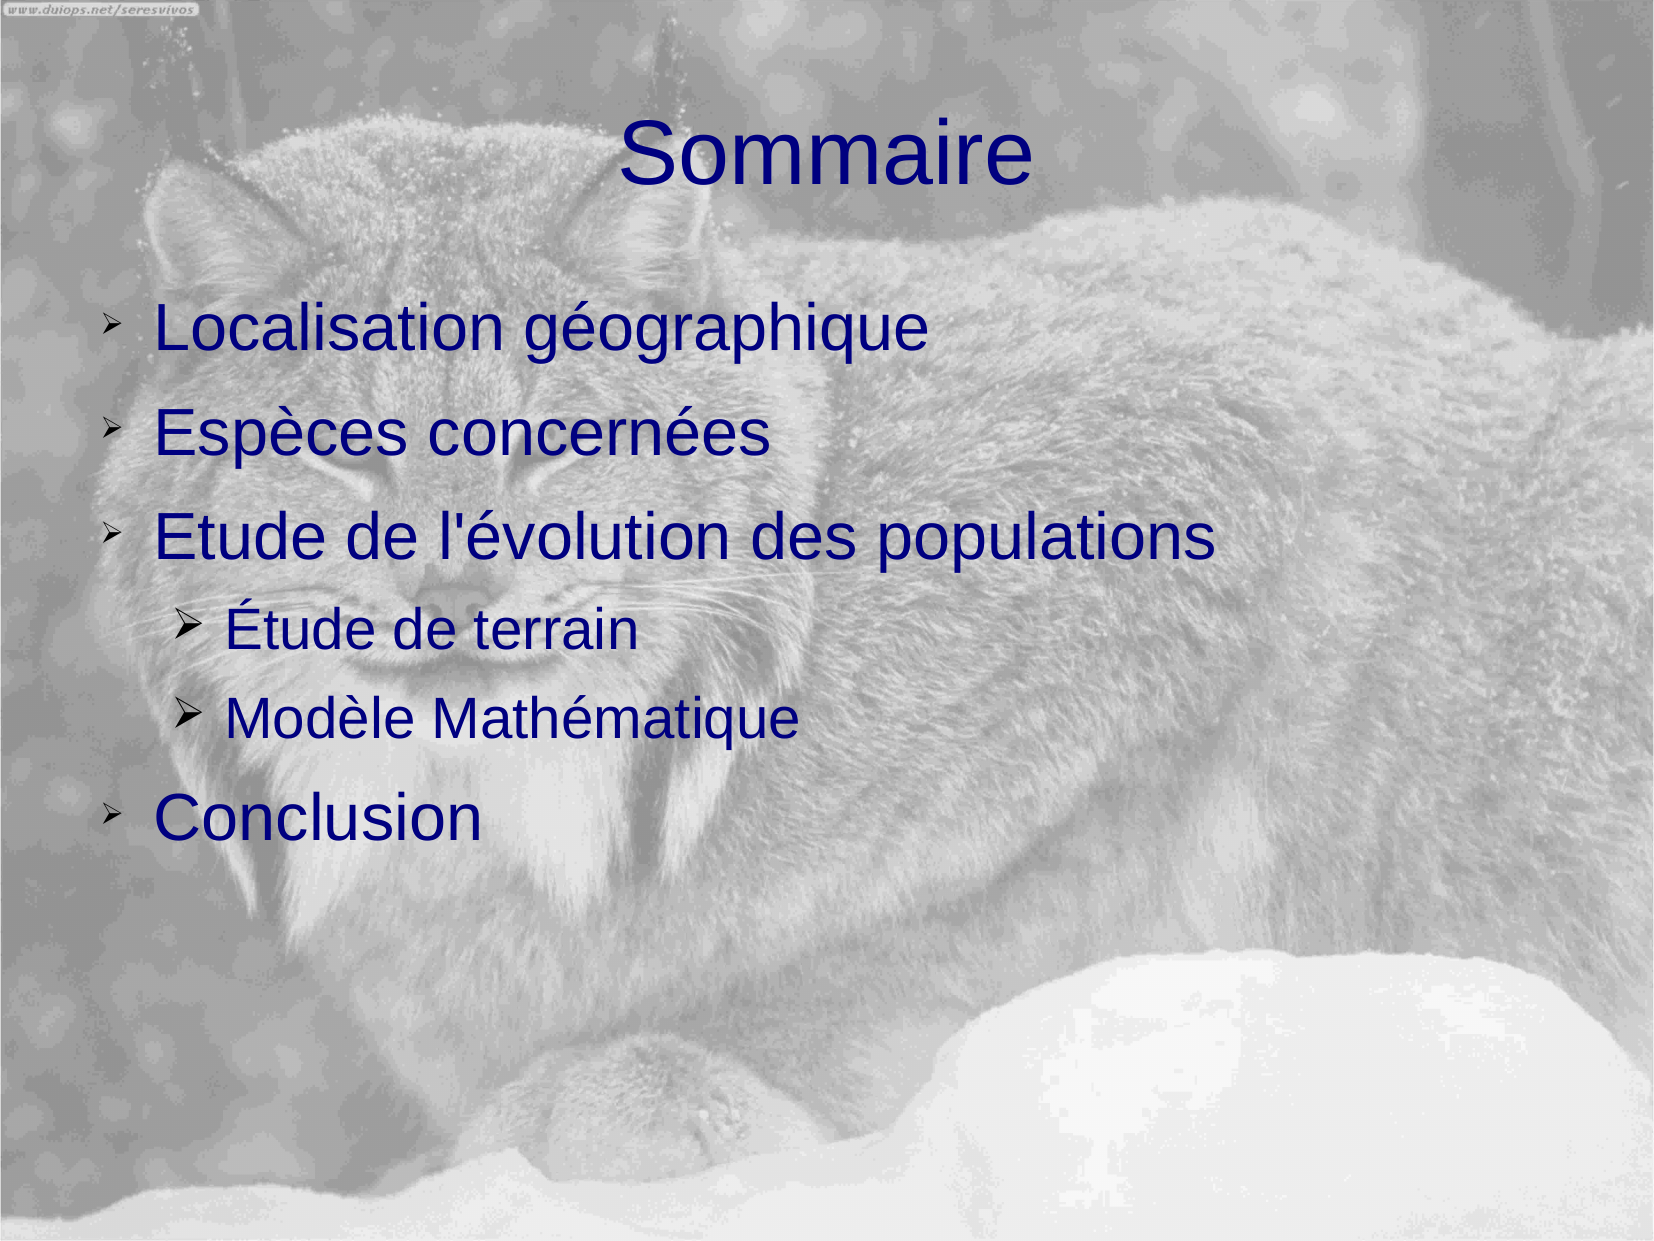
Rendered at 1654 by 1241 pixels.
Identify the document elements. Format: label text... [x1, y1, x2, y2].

picture [0, 0, 1654, 1241]
list Localisation géographique Espèces concernées Etude de l'évolution des populations Étude de terrain Modèle Mathématique Conclusion [82, 290, 1571, 1010]
title Sommaire [82, 49, 1571, 257]
